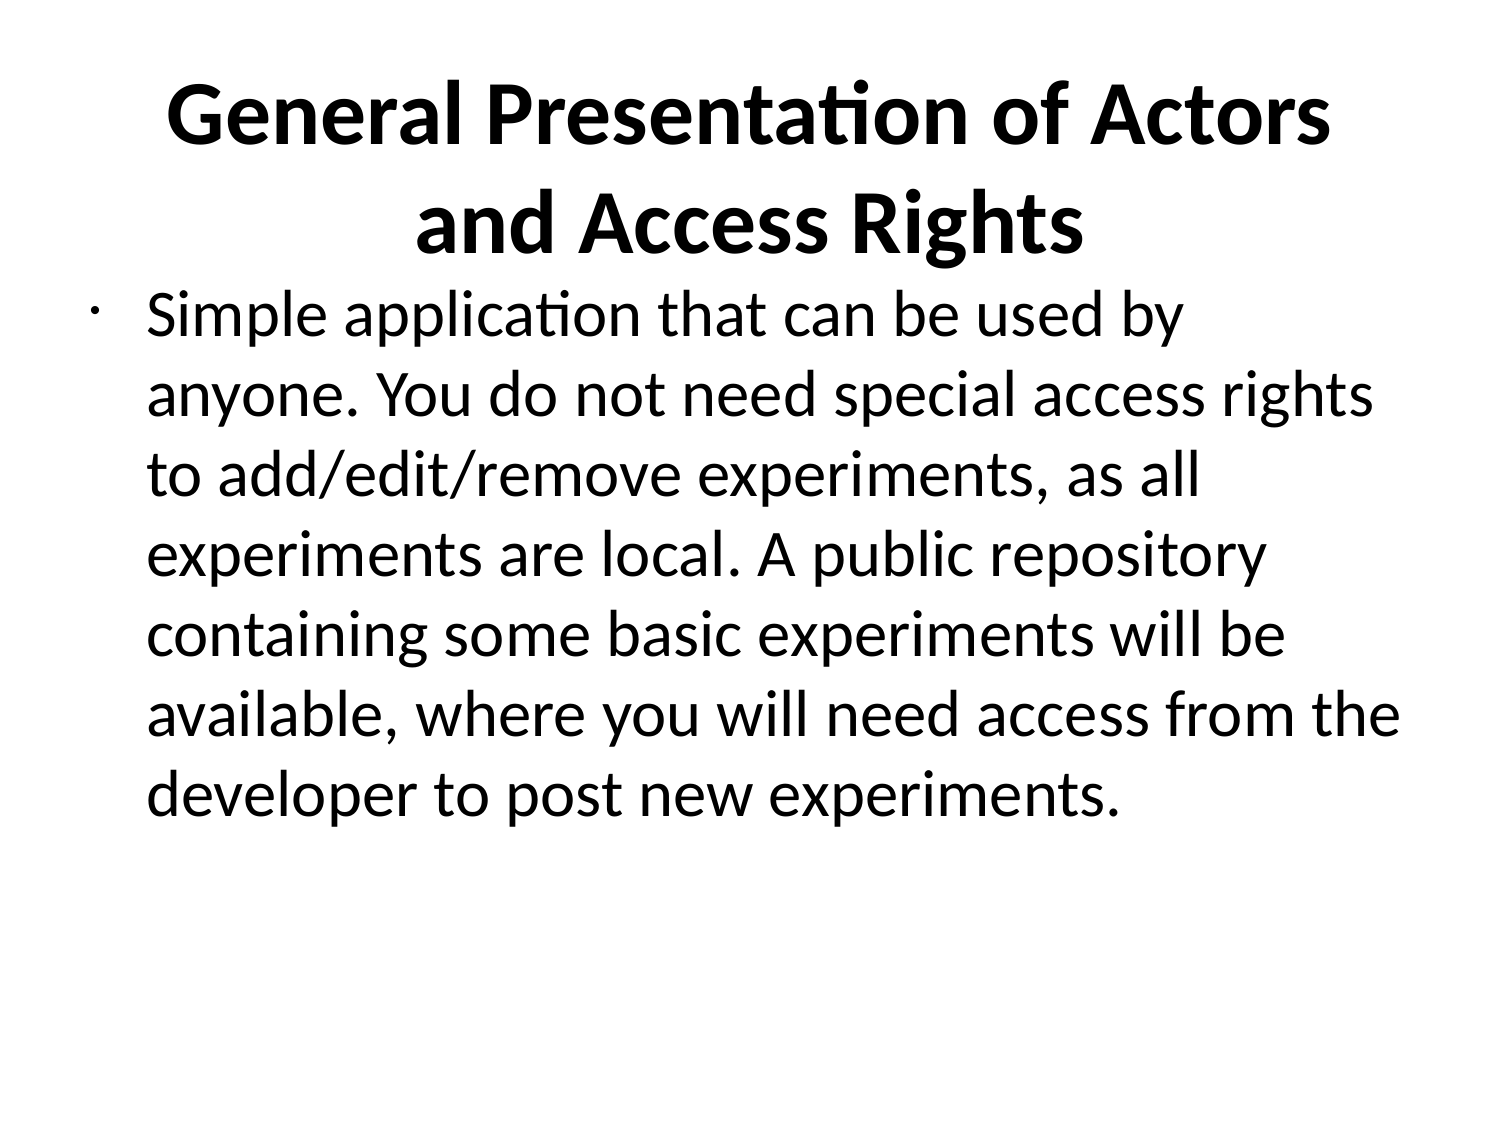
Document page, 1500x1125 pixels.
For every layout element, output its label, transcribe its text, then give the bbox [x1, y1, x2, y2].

title General Presentation of Actors and Access Rights [75, 45, 1425, 233]
list Simple application that can be used by anyone. You do not need special access rights to add/edit/remove experiments, as all experiments are local. A public repository containing some basic experiments will be available, where you will need access from the developer to post new experiments. [75, 262, 1425, 1005]
